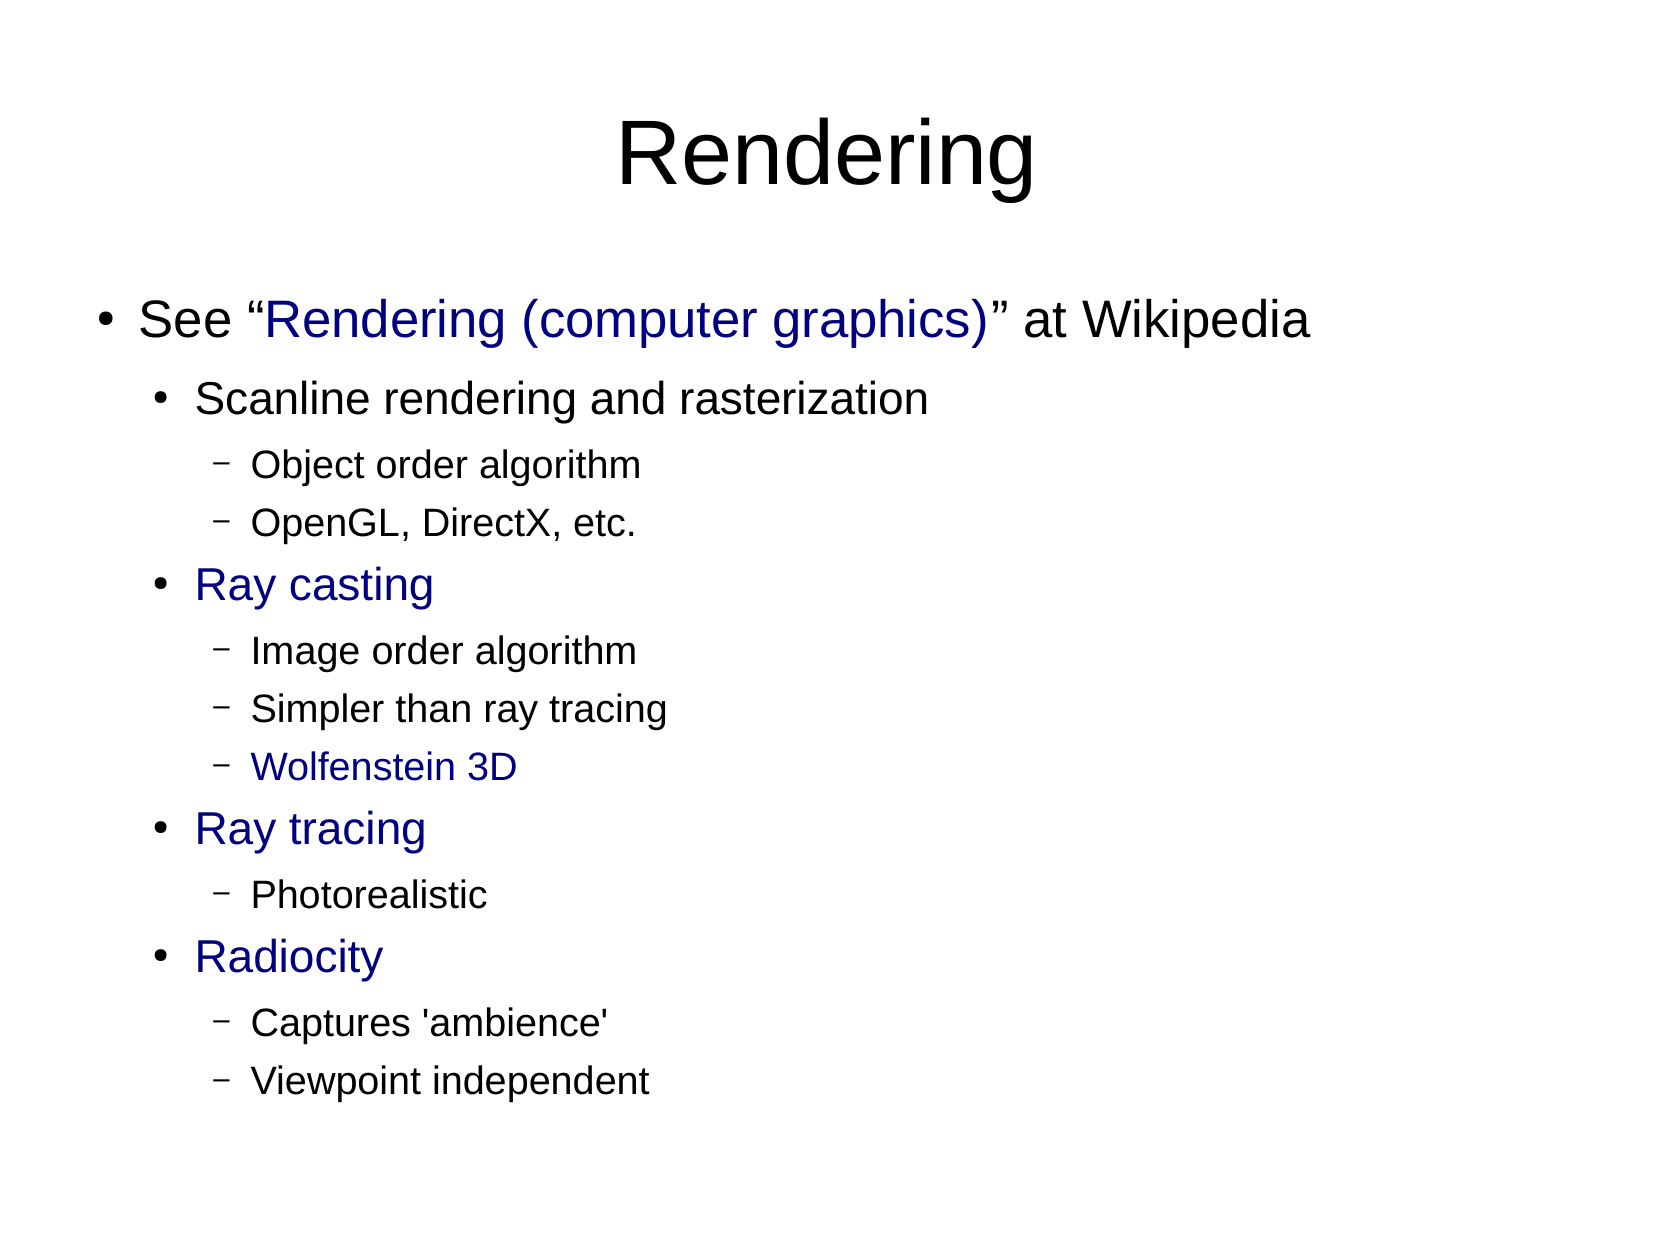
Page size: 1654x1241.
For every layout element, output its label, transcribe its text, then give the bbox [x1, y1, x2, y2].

title Rendering [82, 56, 1571, 250]
list See “Rendering (computer graphics)” at Wikipedia Scanline rendering and rasterization Object order algorithm OpenGL, DirectX, etc. Ray casting Image order algorithm Simpler than ray tracing Wolfenstein 3D Ray tracing Photorealistic Radiocity Captures 'ambience' Viewpoint independent [82, 290, 1571, 1109]
